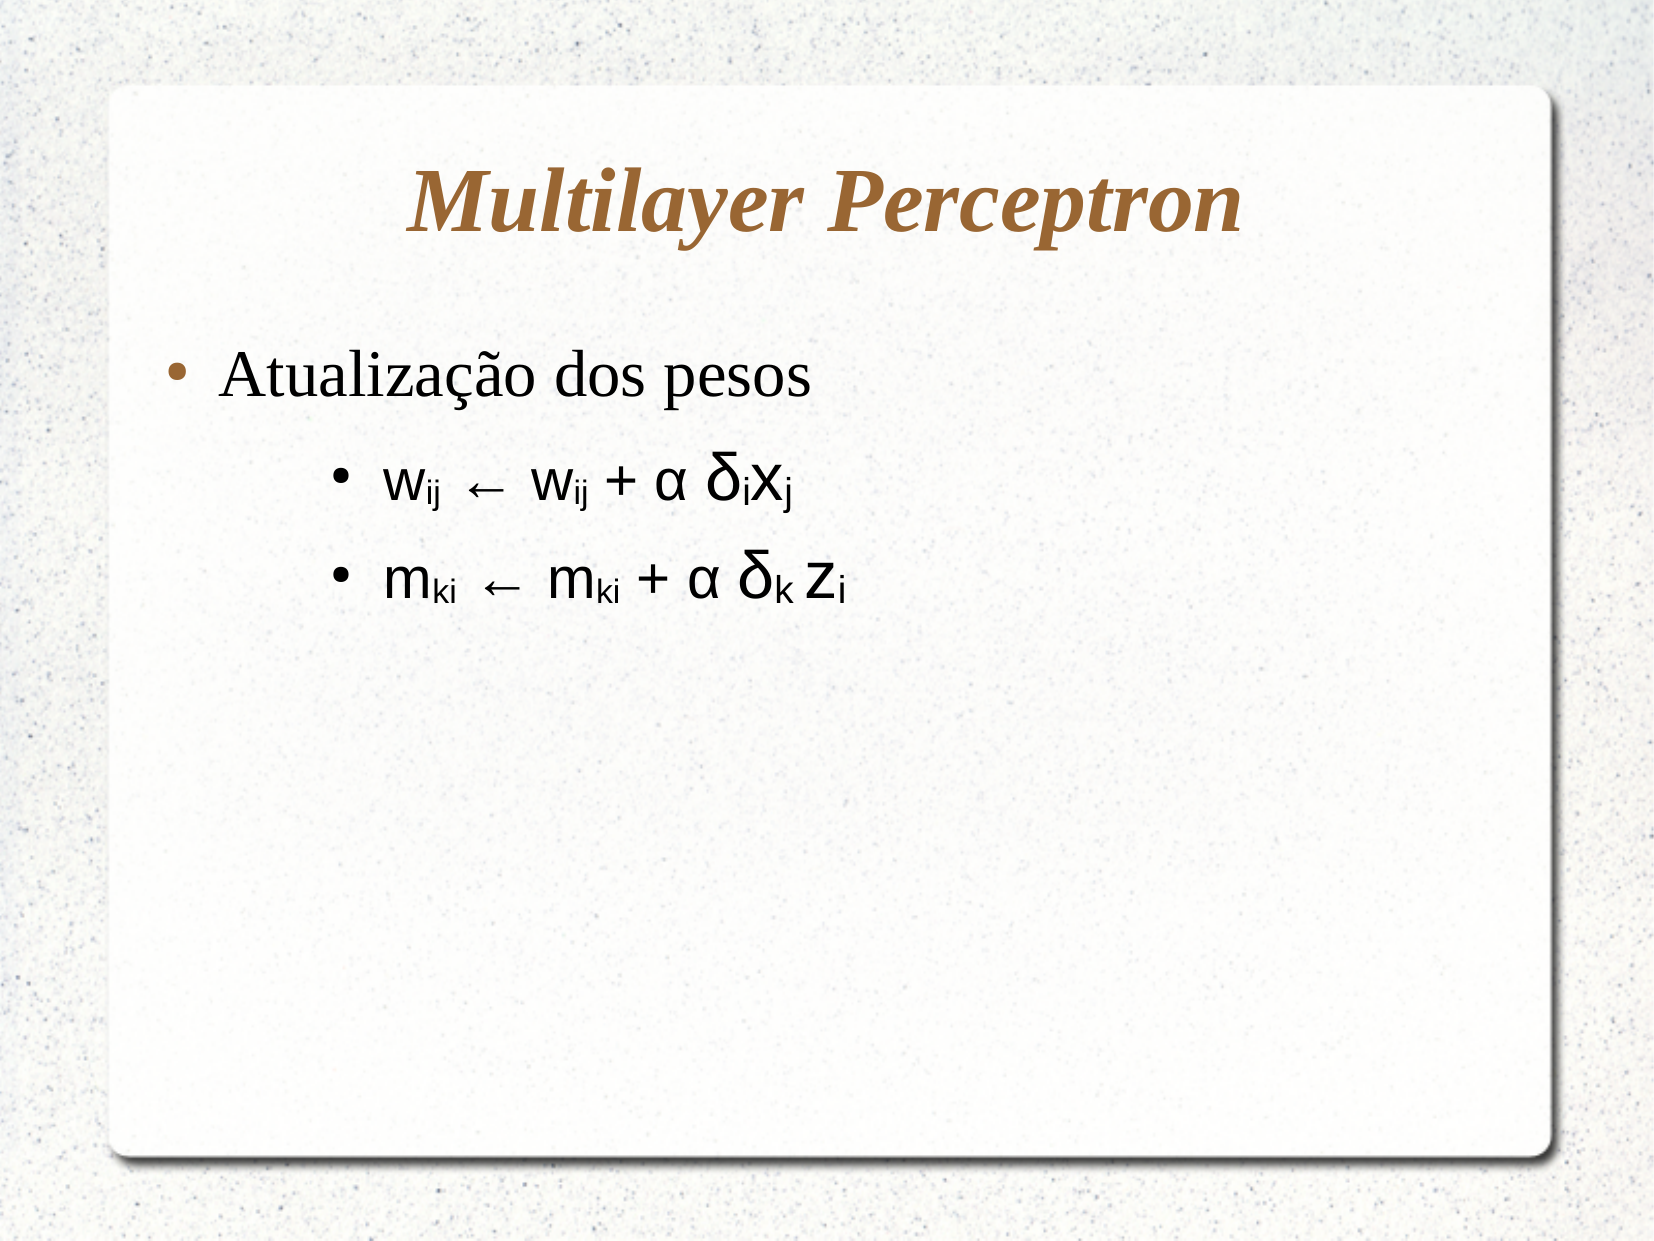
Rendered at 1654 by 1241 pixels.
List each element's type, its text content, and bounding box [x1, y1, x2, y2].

list Atualização dos pesos wij ← wij + α δixj mki ← mki + α δk zi [147, 336, 1506, 1241]
title Multilayer Perceptron [118, 96, 1536, 304]
picture [0, 0, 1654, 1241]
